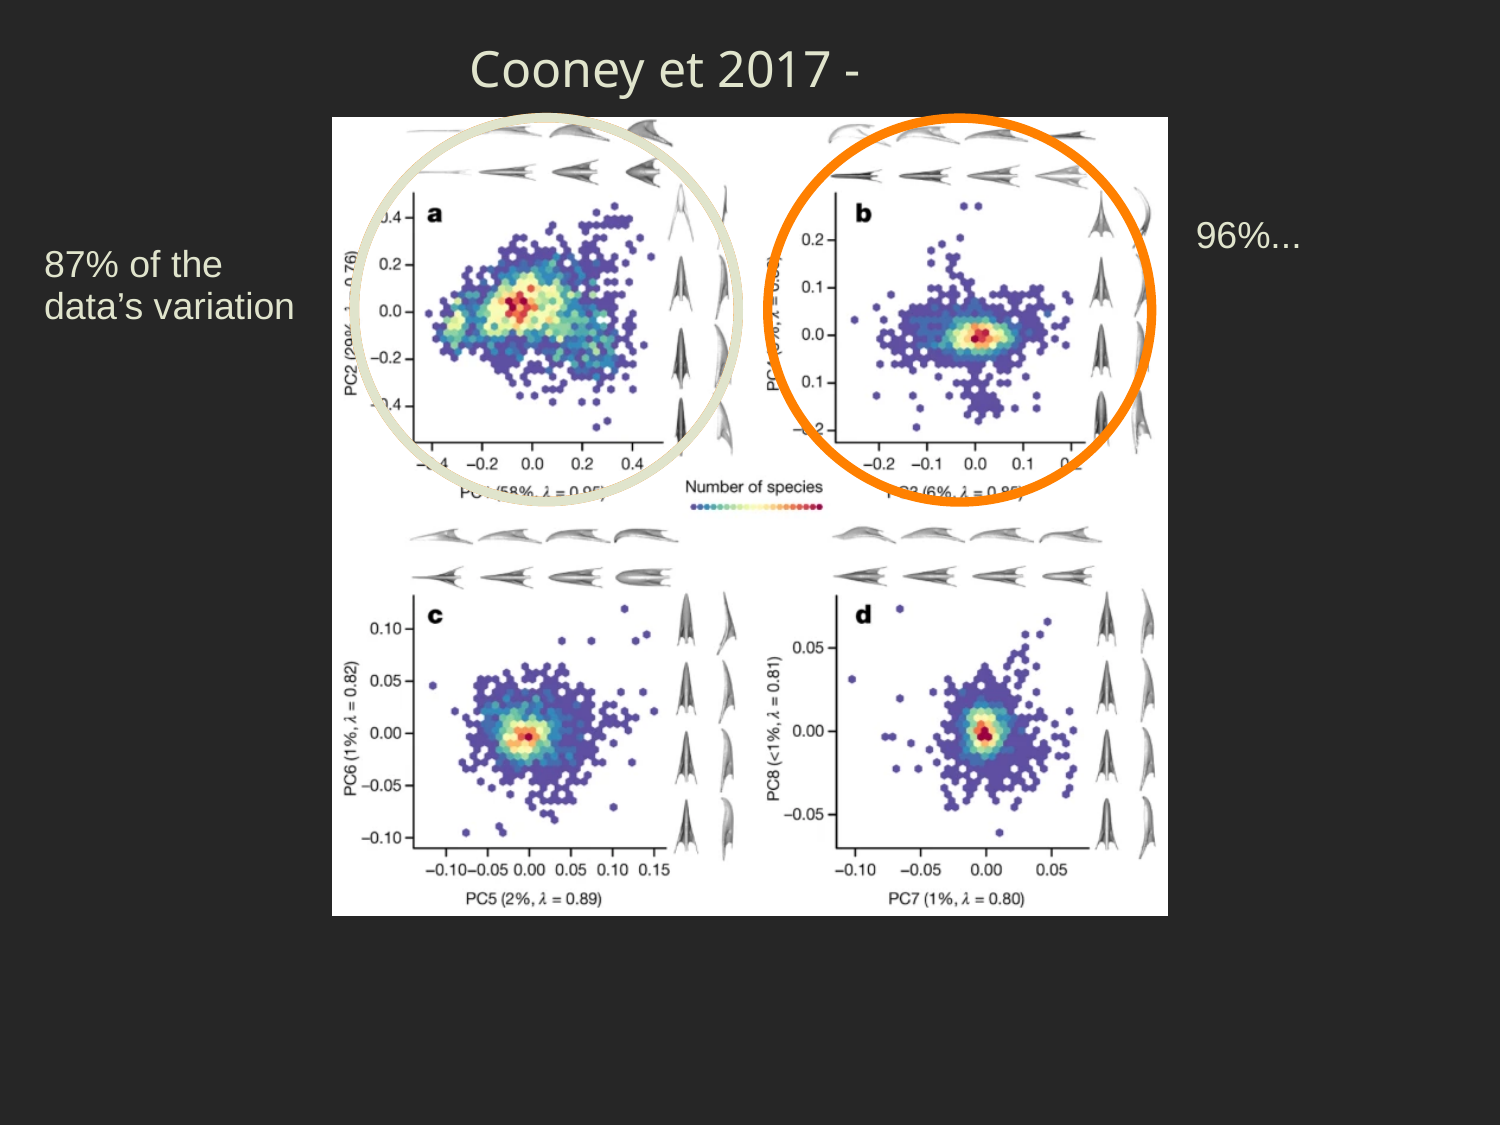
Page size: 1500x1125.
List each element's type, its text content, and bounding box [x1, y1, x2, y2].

picture [773, 123, 1146, 497]
picture [360, 123, 733, 496]
text_box 96%... [1181, 206, 1477, 462]
text_box Cooney et 2017 - Nature [454, 26, 1046, 117]
text_box 87% of the data’s variation [29, 236, 325, 492]
picture [332, 117, 1168, 916]
